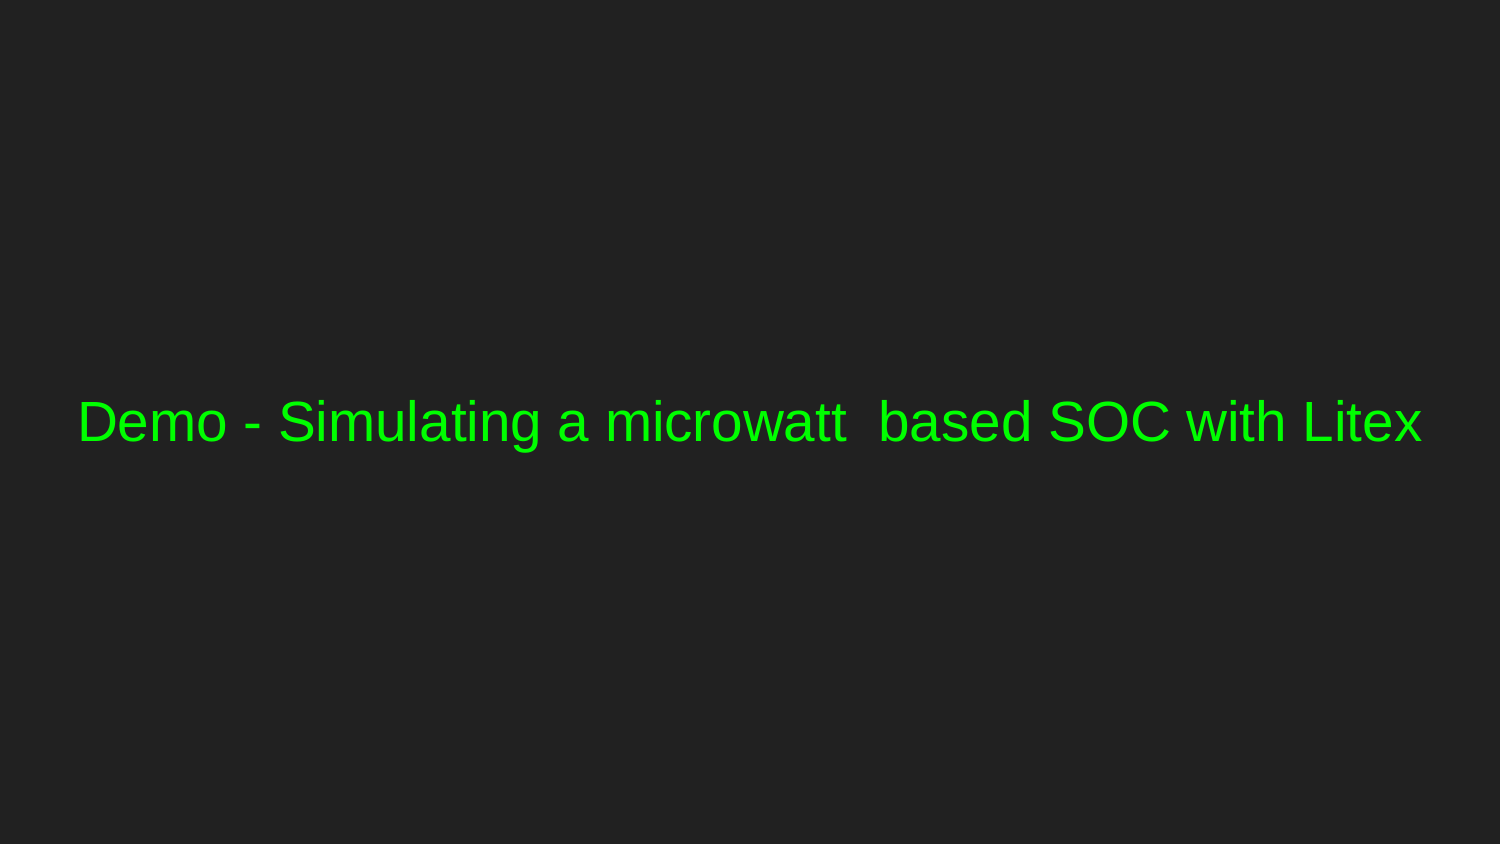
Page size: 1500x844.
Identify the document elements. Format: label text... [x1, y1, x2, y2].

title Demo - Simulating a microwatt based SOC with Litex [51, 374, 1449, 469]
